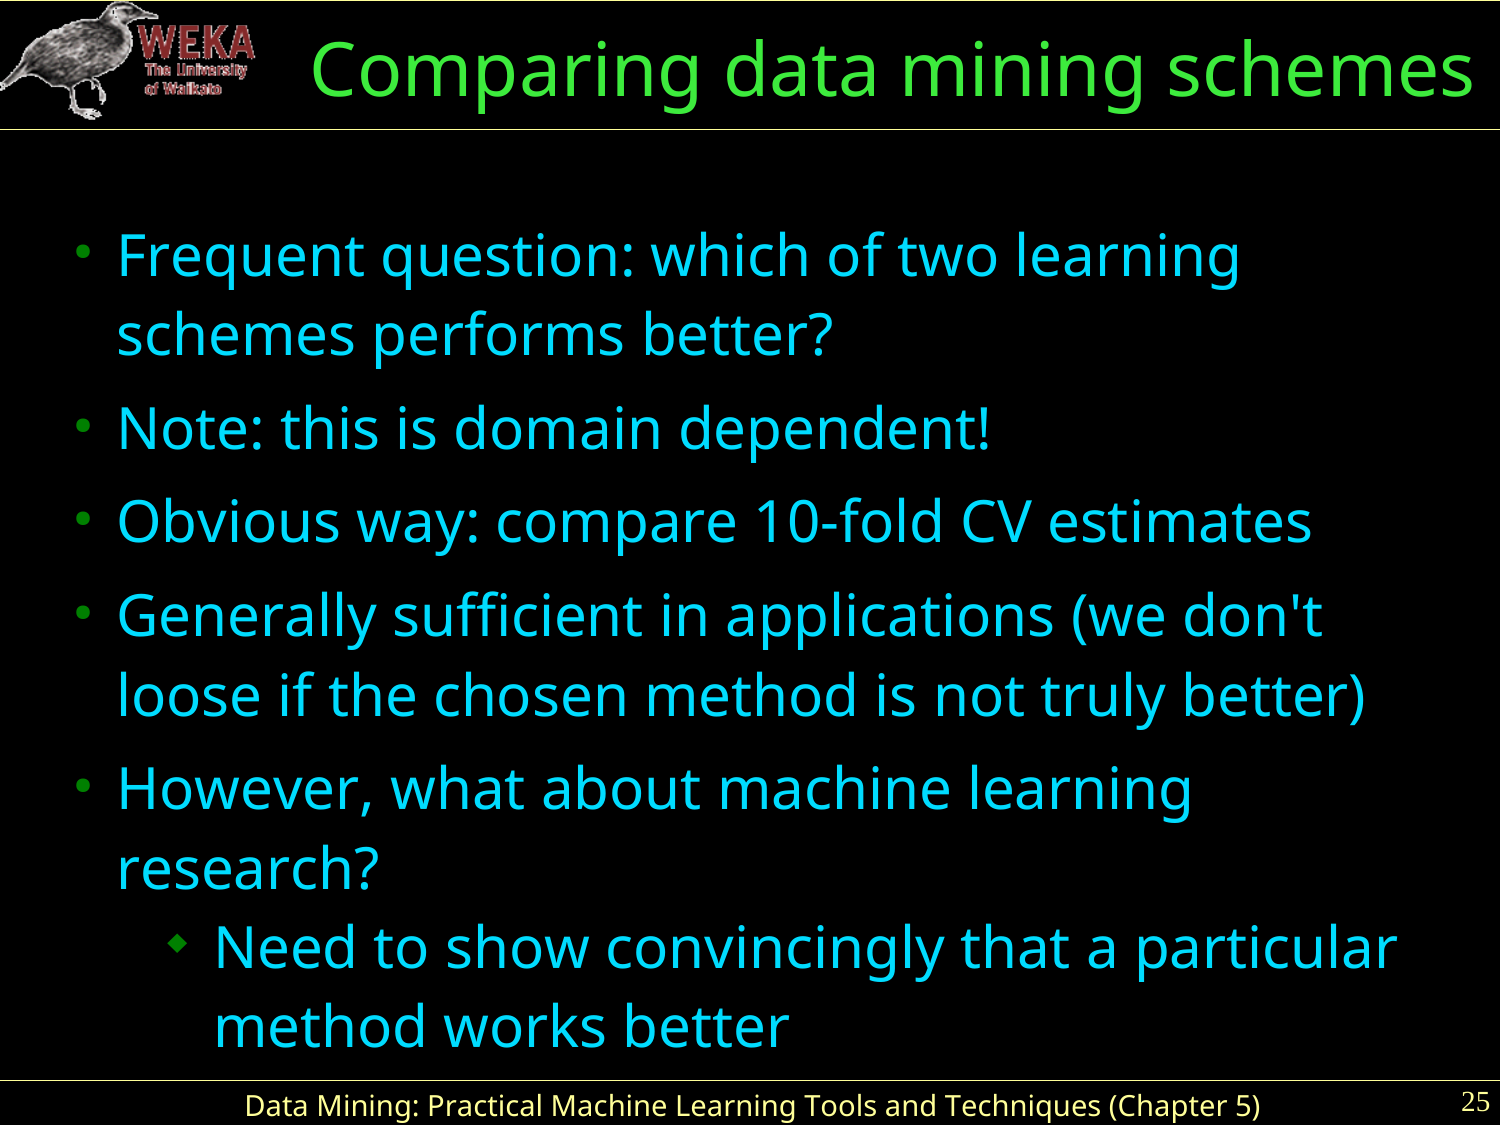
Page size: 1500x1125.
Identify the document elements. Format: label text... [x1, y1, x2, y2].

title Comparing data mining schemes [295, 0, 1500, 148]
picture [0, 1, 266, 129]
text_box Frequent question: which of two learning schemes performs better? Note: this is domain dependent! Obvious way: compare 10-fold CV estimates Generally sufficient in applications (we don't loose if the chosen method is not truly better) However, what about machine learning research? Need to show convincingly that a particular method works better [59, 206, 1447, 977]
